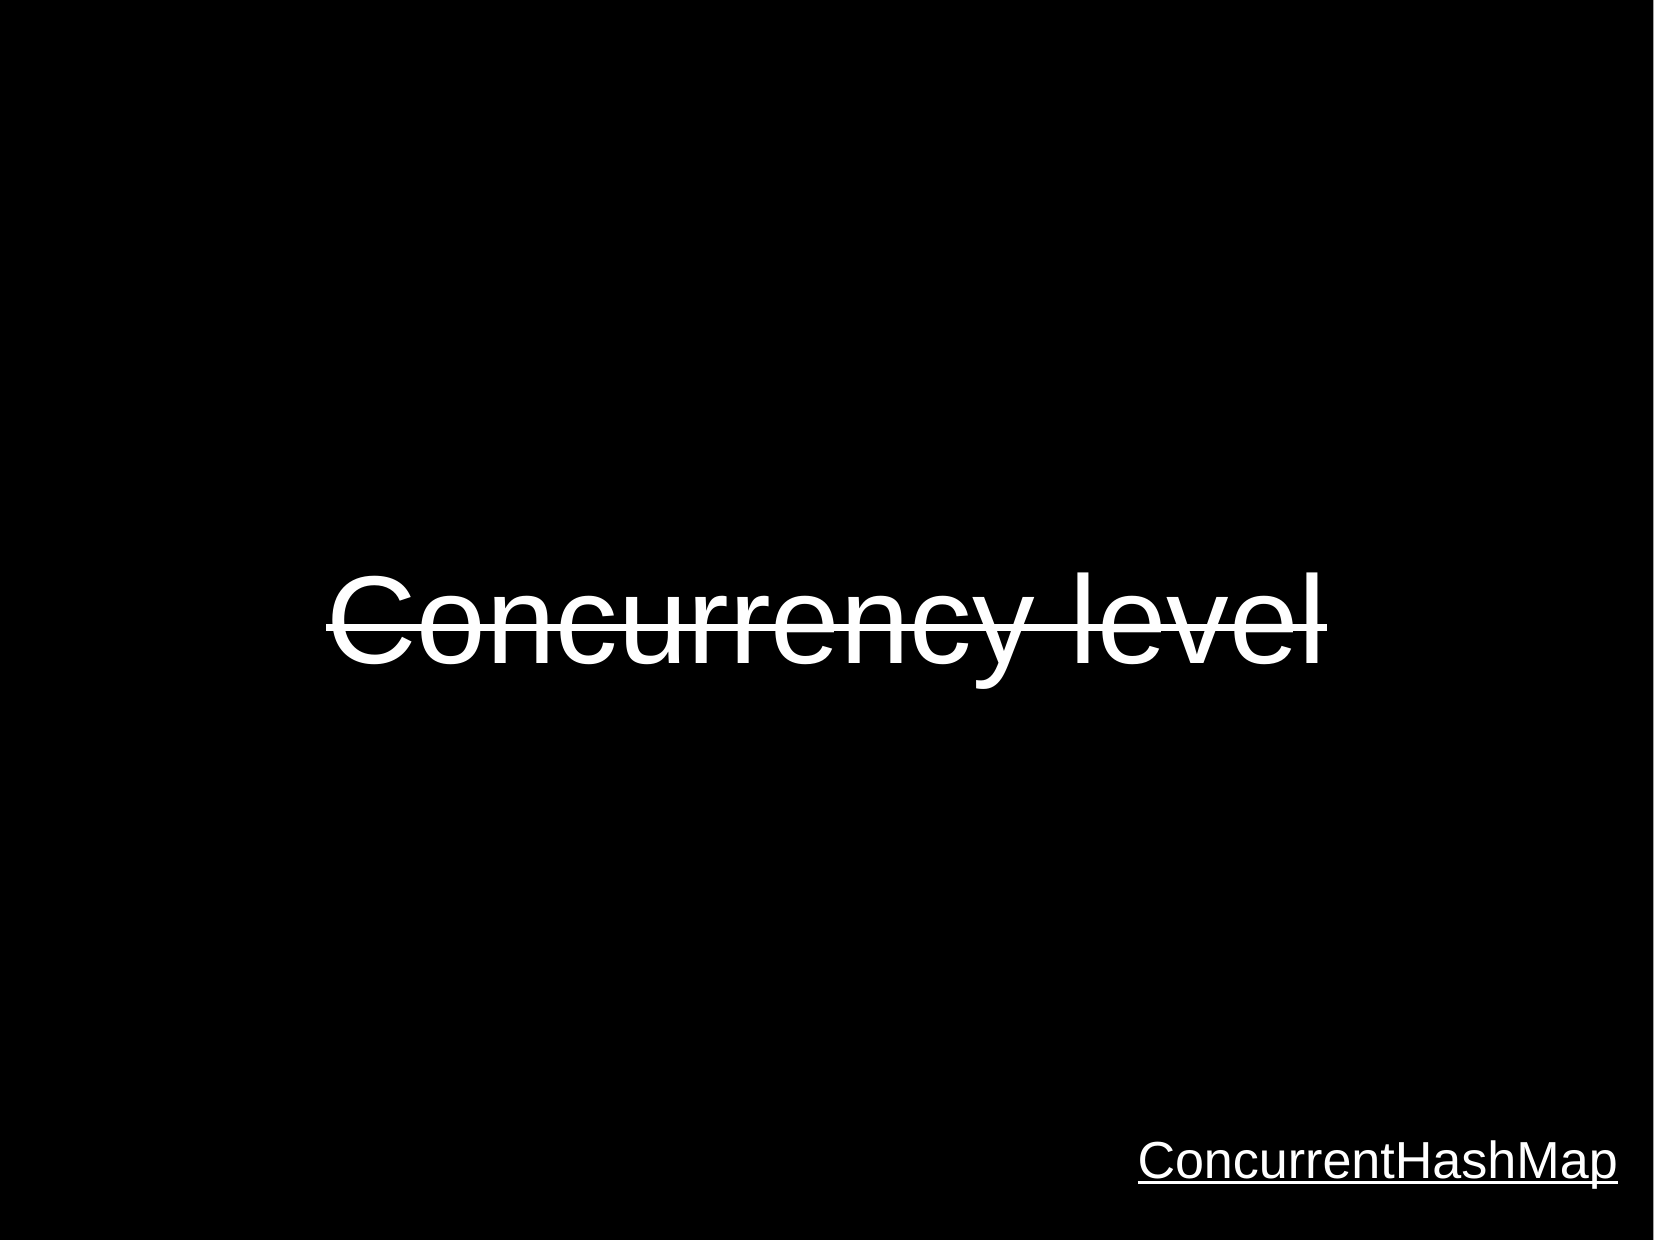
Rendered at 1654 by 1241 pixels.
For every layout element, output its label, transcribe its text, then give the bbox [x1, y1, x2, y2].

text_box ConcurrentHashMap [1100, 1080, 1654, 1241]
subtitle Concurrency level [0, 0, 1654, 1241]
